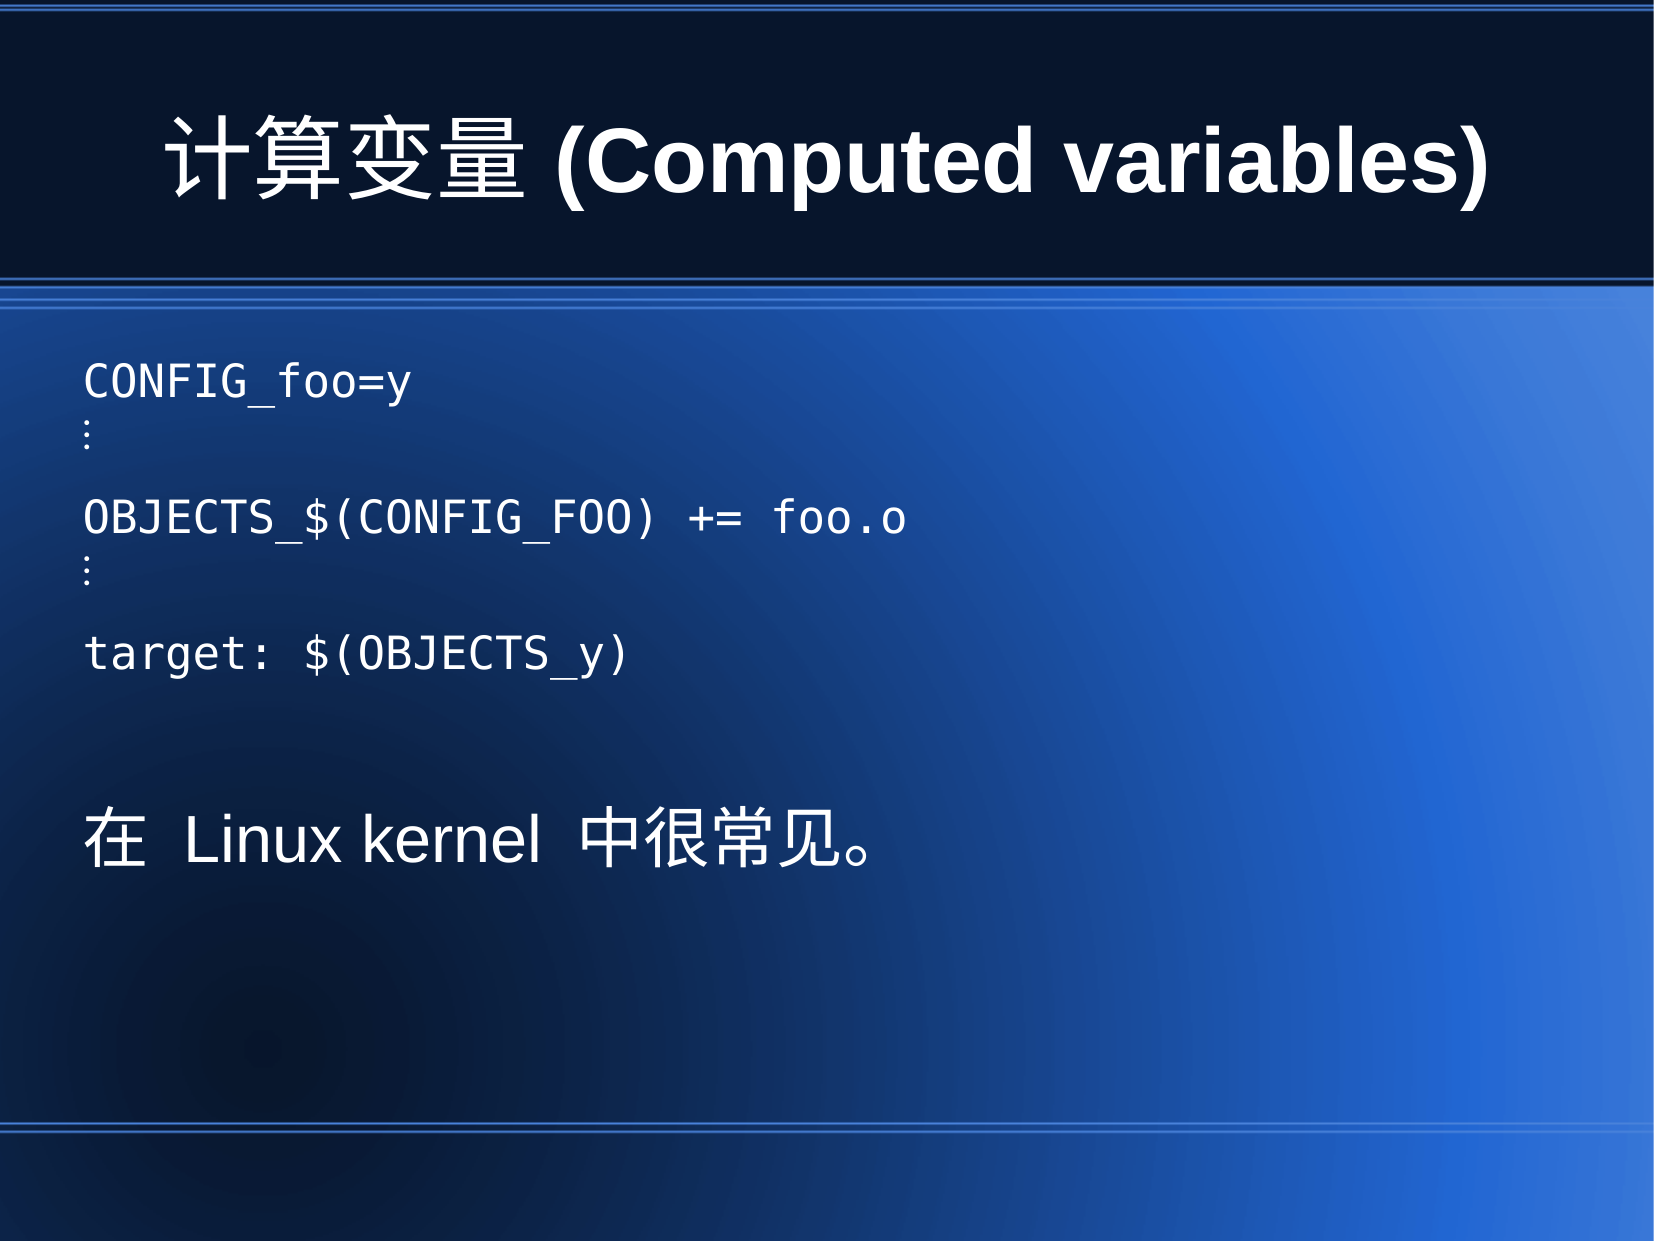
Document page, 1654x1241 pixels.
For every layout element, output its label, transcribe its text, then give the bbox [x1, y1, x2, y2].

picture [0, 0, 1654, 1241]
list CONFIG_foo=y ⋮ OBJECTS_$(CONFIG_FOO) += foo.o ⋮ target: $(OBJECTS_y) 在 Linux kernel 中很常见。 [82, 355, 1571, 1058]
title 计算变量(Computed variables) [82, 49, 1571, 257]
